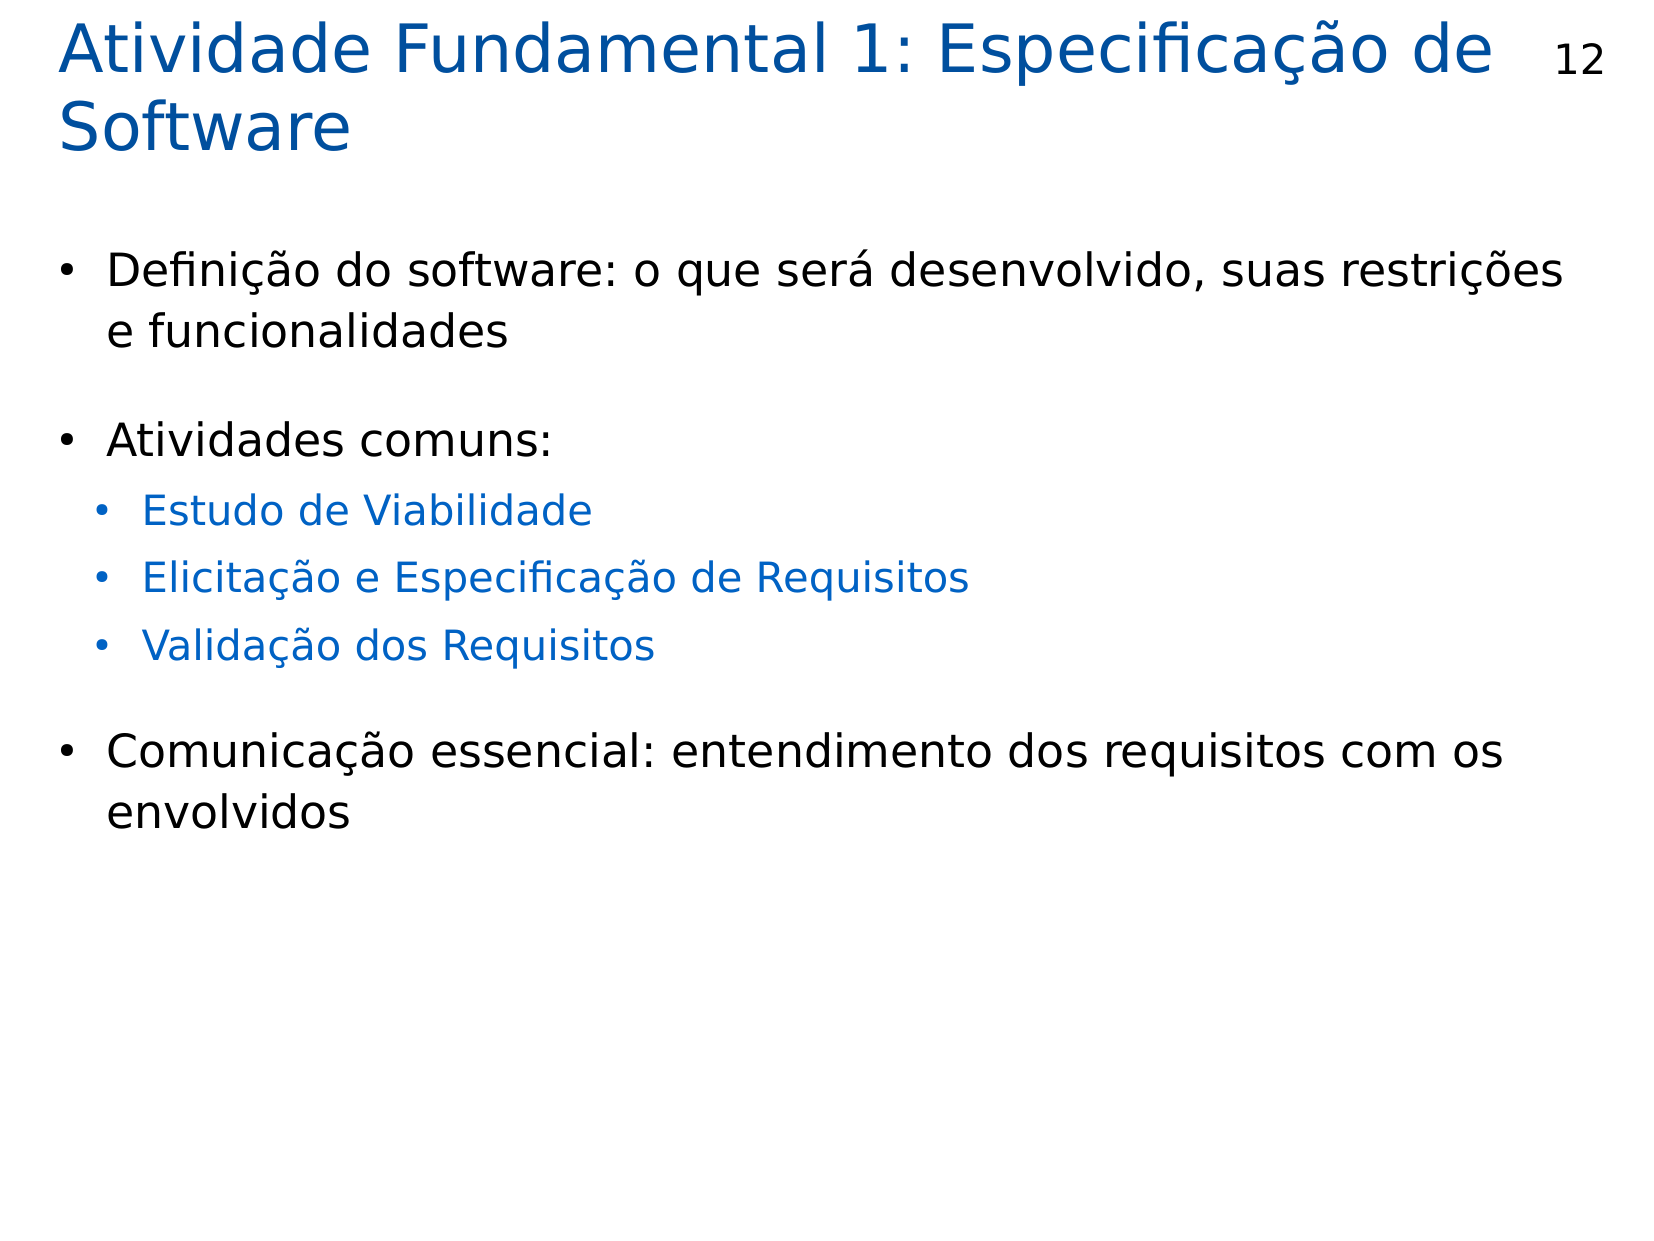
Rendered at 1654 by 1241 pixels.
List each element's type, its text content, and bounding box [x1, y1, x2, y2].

title Atividade Fundamental 1: Especificação de Software [59, 10, 1506, 167]
list Definição do software: o que será desenvolvido, suas restrições e funcionalidades Atividades comuns: Estudo de Viabilidade Elicitação e Especificação de Requisitos Validação dos Requisitos Comunicação essencial: entendimento dos requisitos com os envolvidos [59, 236, 1595, 1211]
